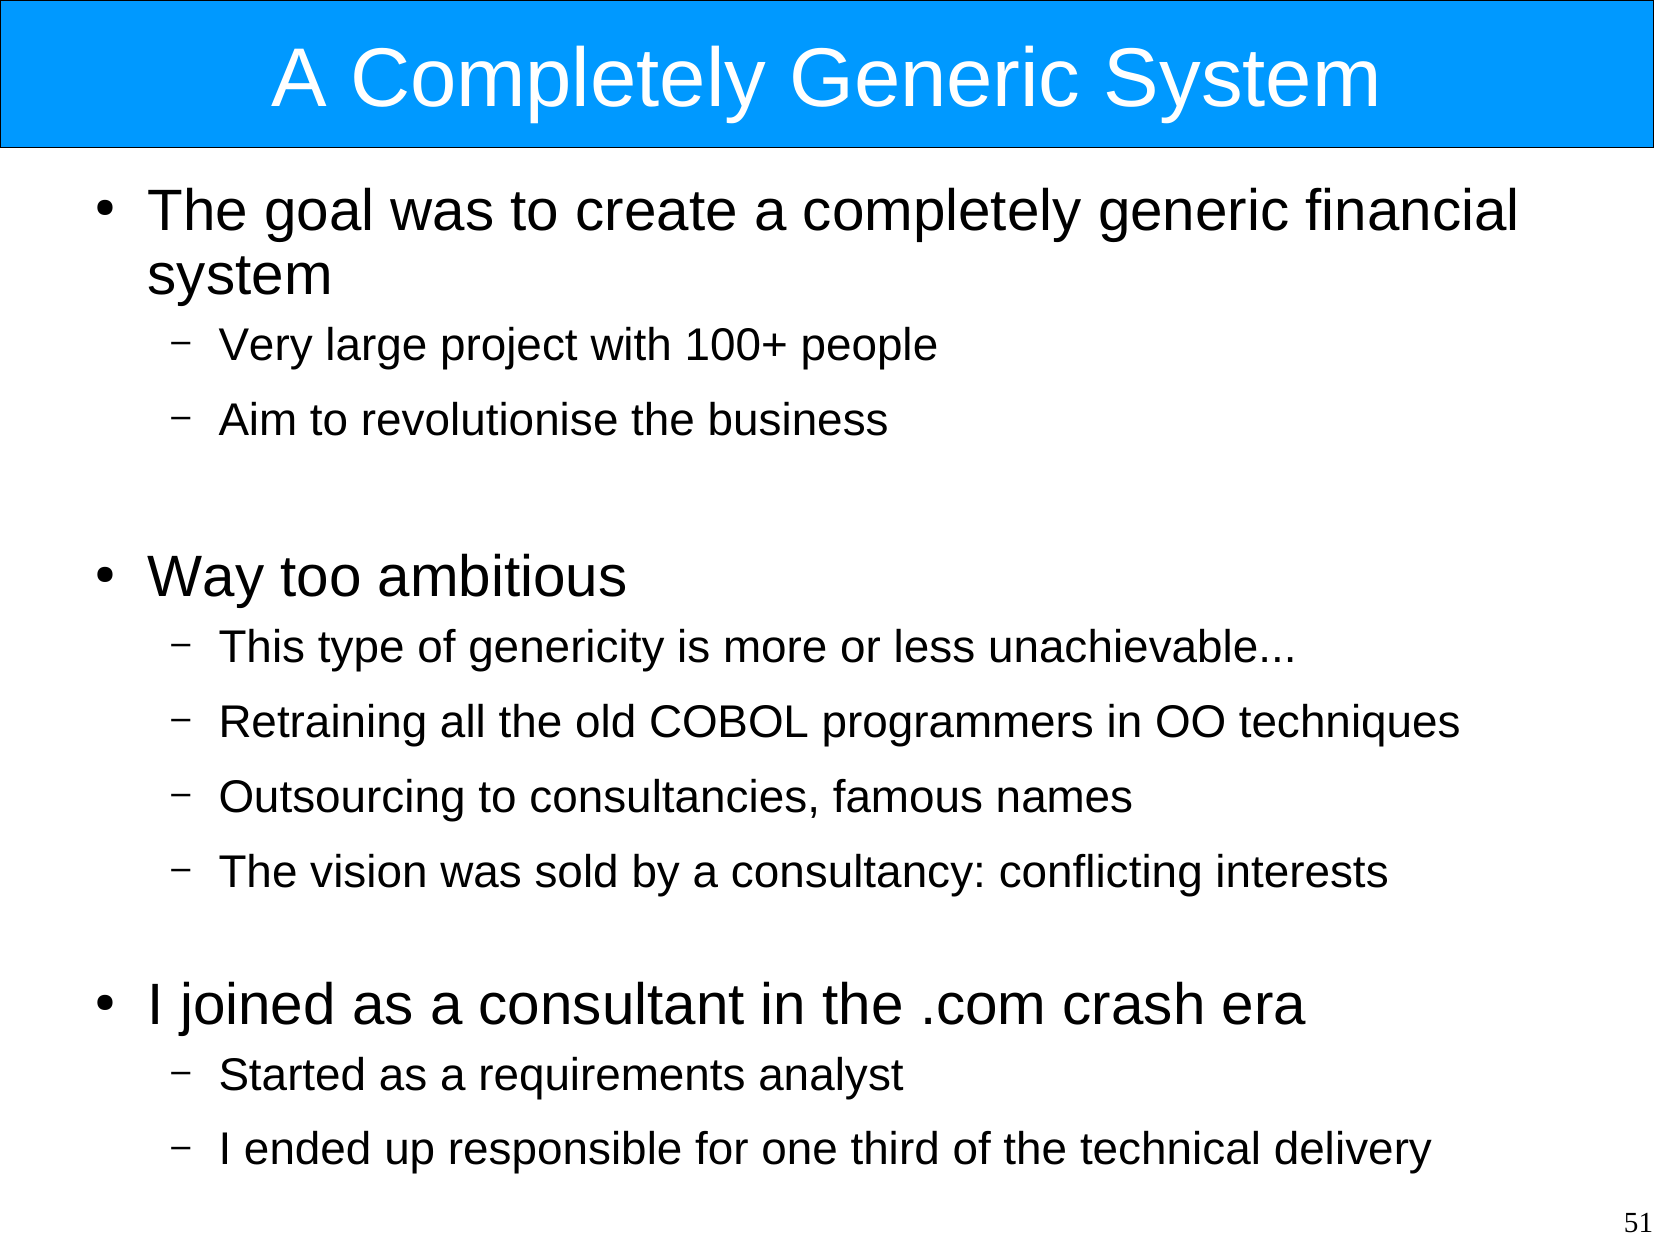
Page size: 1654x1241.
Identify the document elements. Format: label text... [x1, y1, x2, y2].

title A Completely Generic System [82, 21, 1571, 135]
list The goal was to create a completely generic financial system Very large project with 100+ people Aim to revolutionise the business Way too ambitious This type of genericity is more or less unachievable... Retraining all the old COBOL programmers in OO techniques Outsourcing to consultancies, famous names The vision was sold by a consultancy: conflicting interests I joined as a consultant in the .com crash era Started as a requirements analyst I ended up responsible for one third of the technical delivery [76, 177, 1565, 1196]
